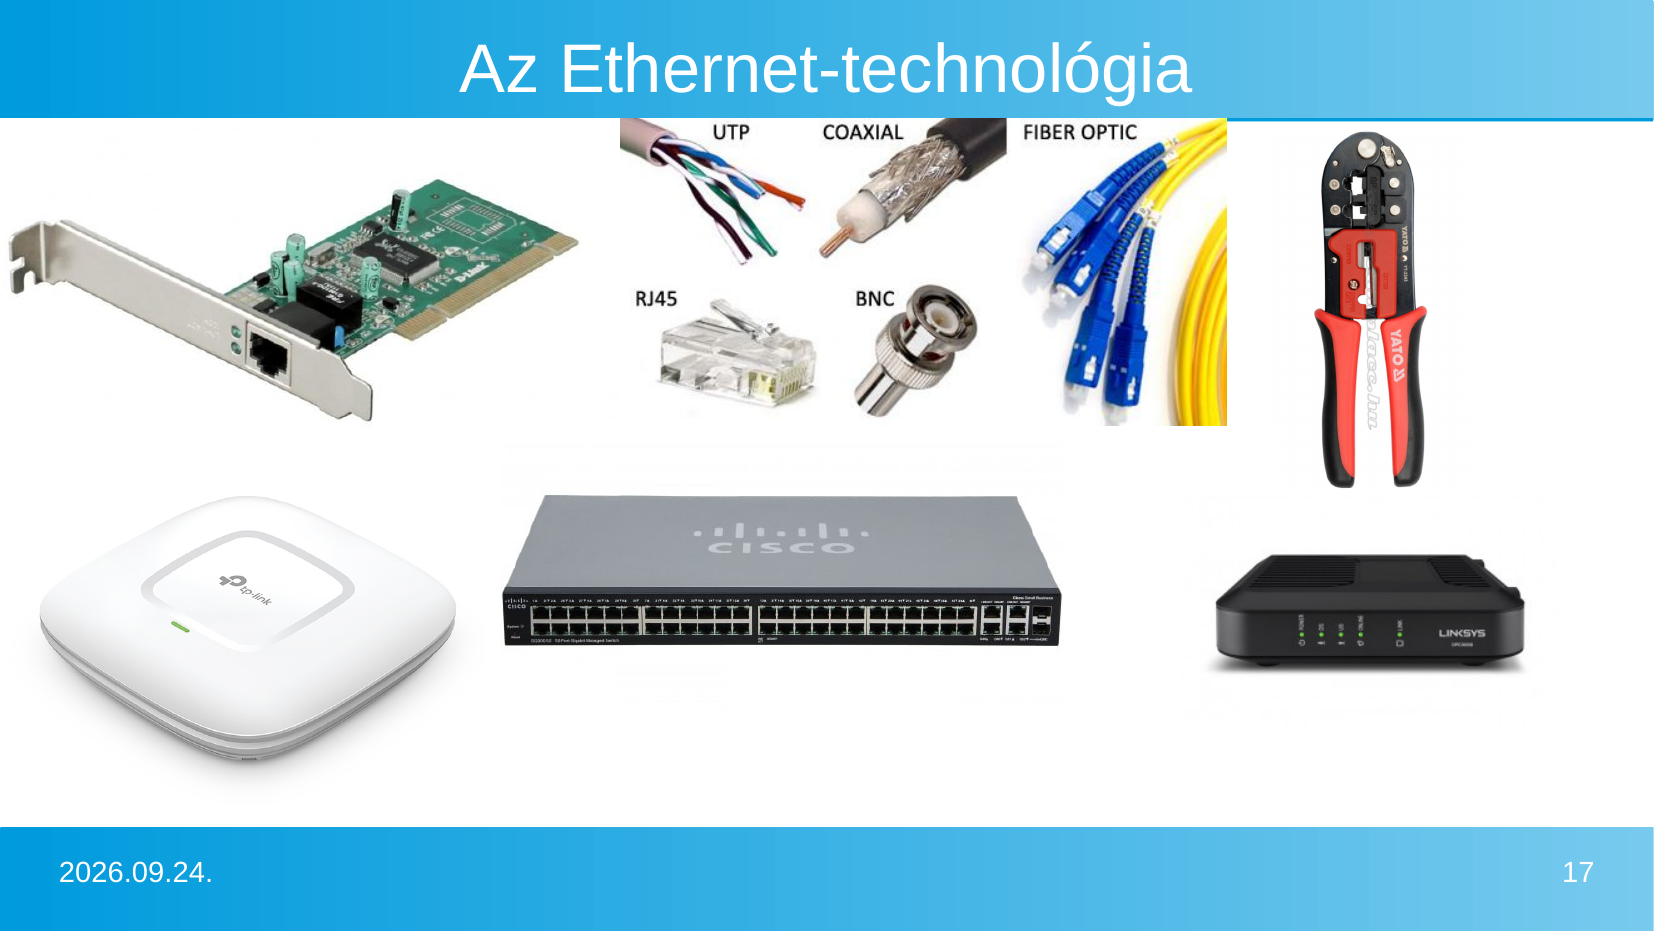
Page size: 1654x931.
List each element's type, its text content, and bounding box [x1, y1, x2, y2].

picture [0, 118, 1227, 815]
picture [1181, 130, 1557, 739]
title Az Ethernet-technológia [59, 29, 1595, 108]
